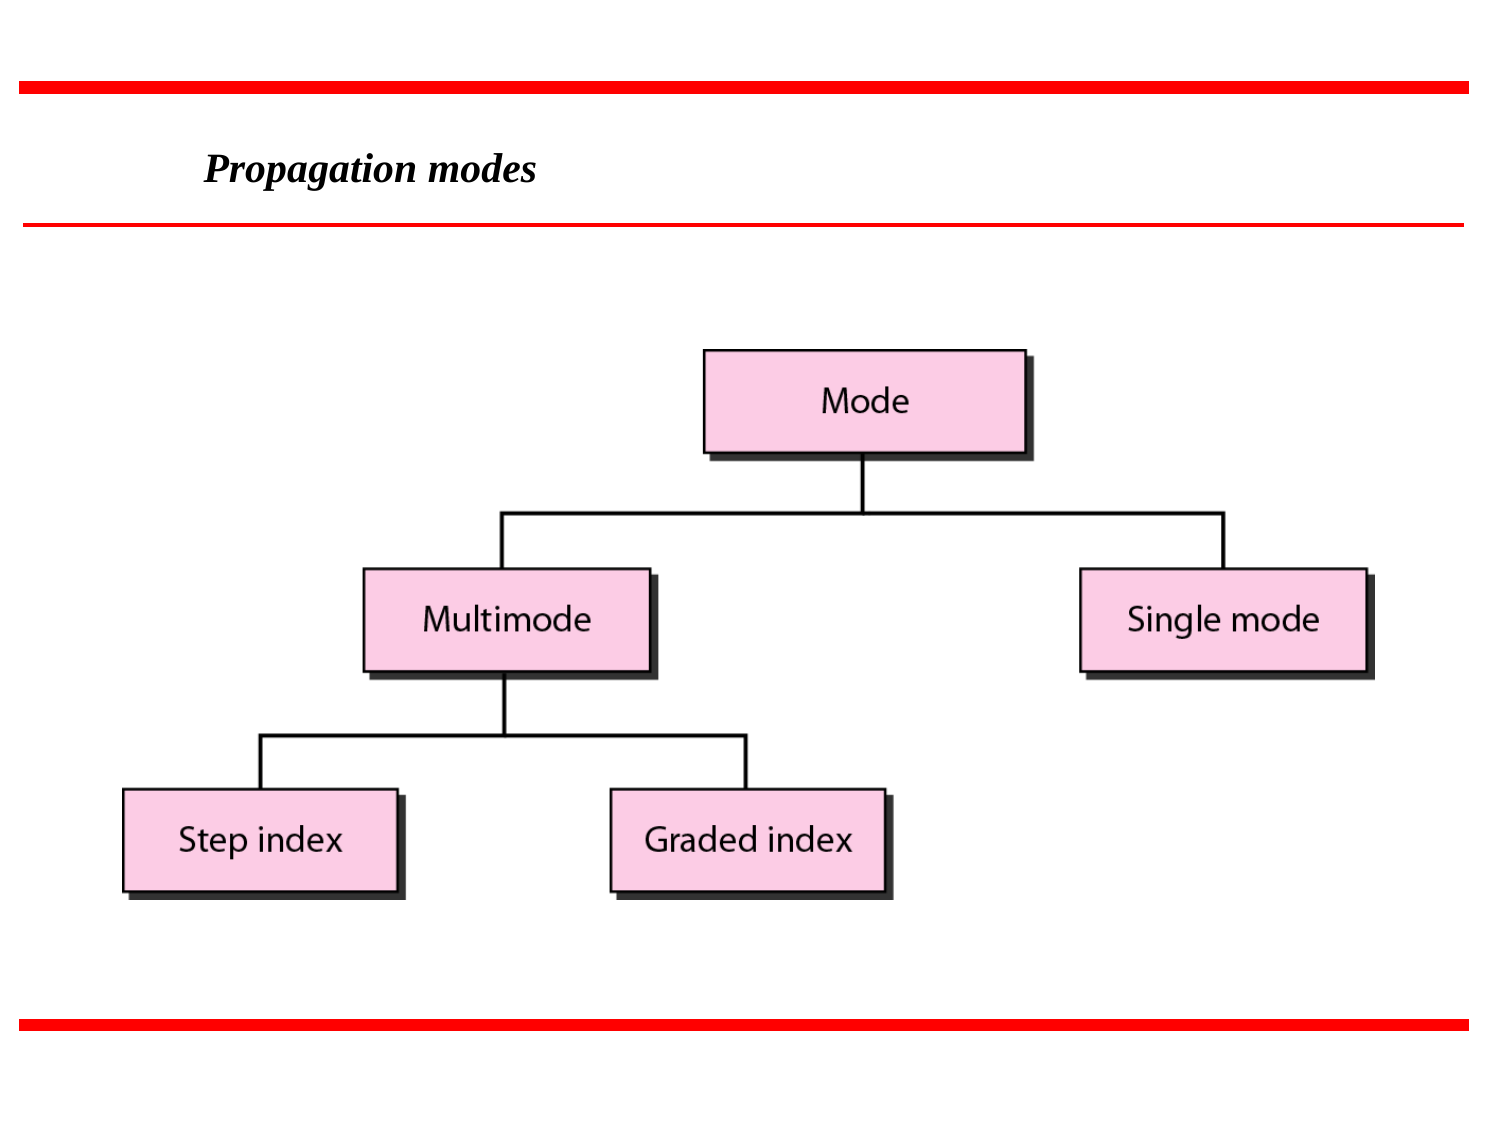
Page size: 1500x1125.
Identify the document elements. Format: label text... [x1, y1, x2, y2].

text_box Propagation modes [176, 124, 553, 201]
picture [122, 349, 1375, 901]
